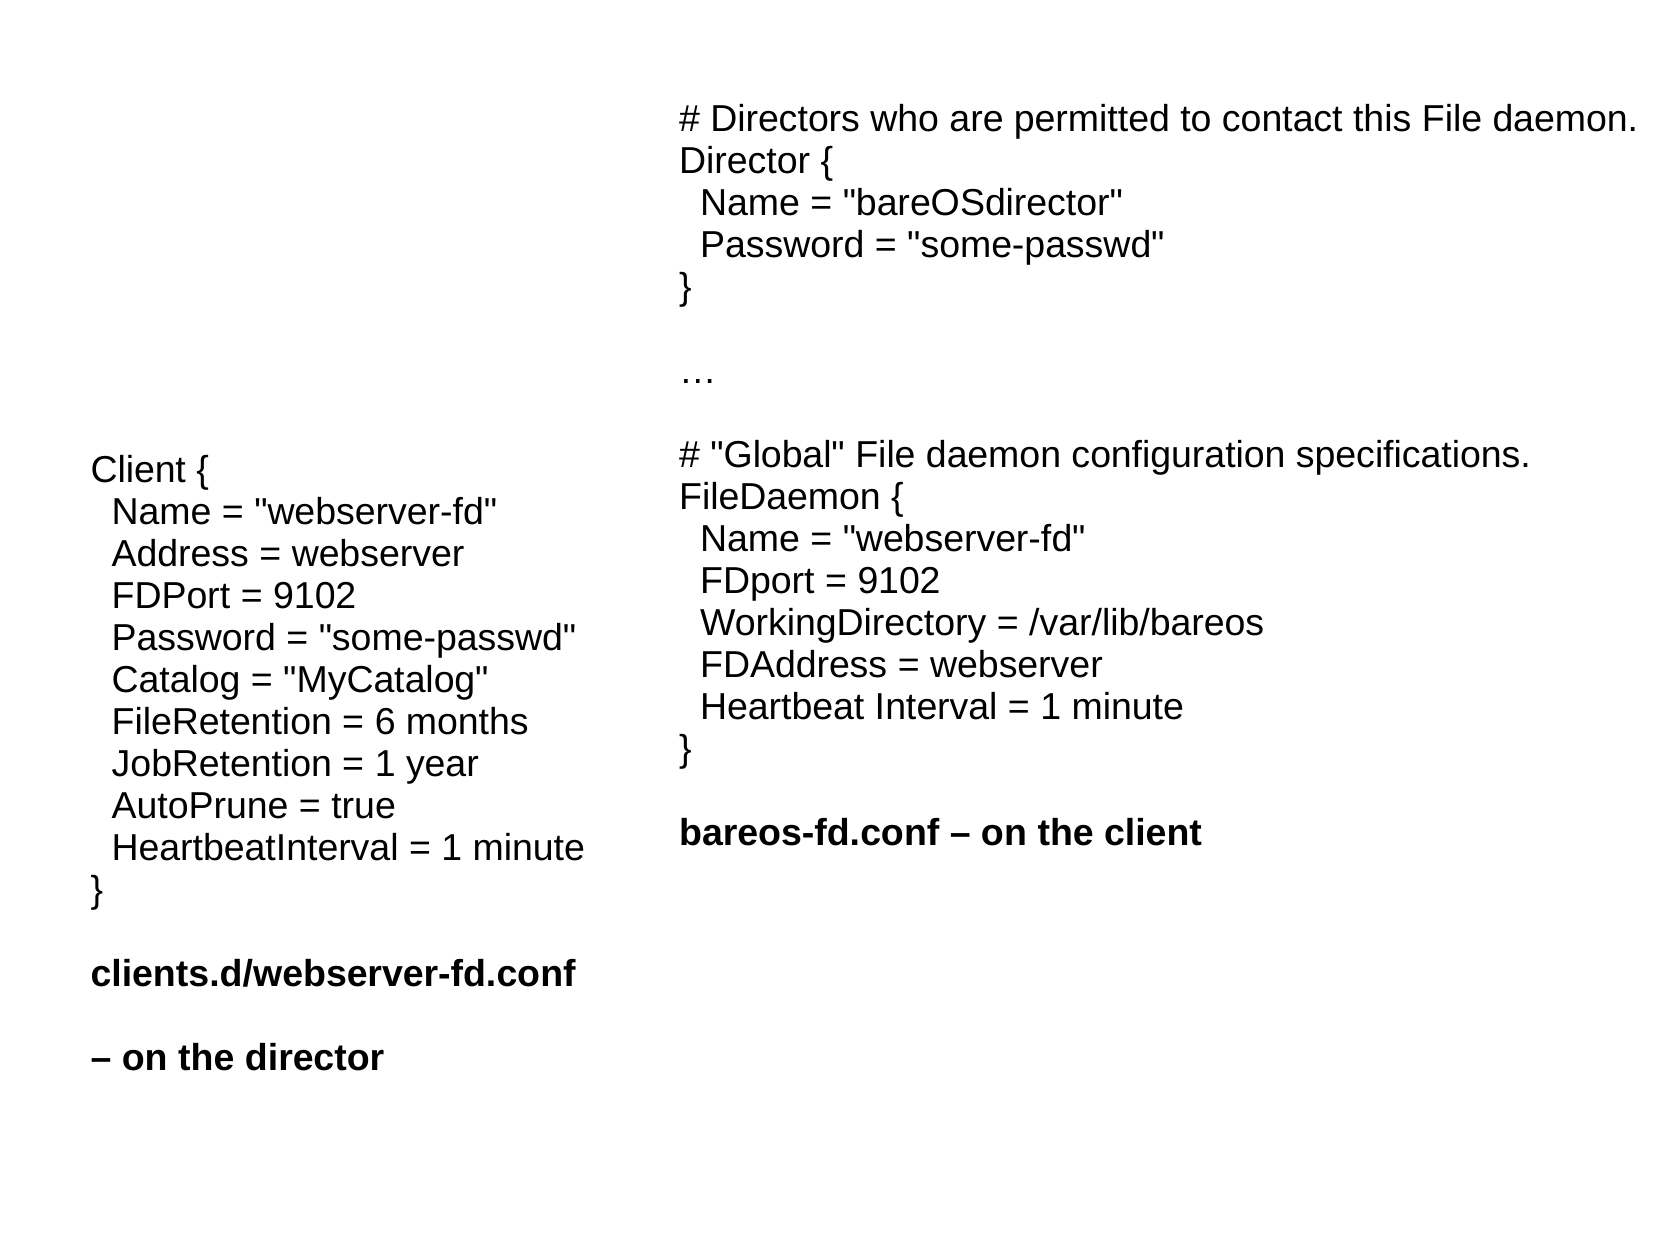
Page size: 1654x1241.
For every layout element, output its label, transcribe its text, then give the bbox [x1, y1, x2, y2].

text_box Client { Name = "webserver-fd" Address = webserver FDPort = 9102 Password = "some-passwd" Catalog = "MyCatalog" FileRetention = 6 months JobRetention = 1 year AutoPrune = true HeartbeatInterval = 1 minute } clients.d/webserver-fd.conf – on the director [75, 441, 601, 1086]
text_box # Directors who are permitted to contact this File daemon. Director { Name = "bareOSdirector" Password = "some-passwd" } … # "Global" File daemon configuration specifications. FileDaemon { Name = "webserver-fd" FDport = 9102 WorkingDirectory = /var/lib/bareos FDAddress = webserver Heartbeat Interval = 1 minute } bareos-fd.conf – on the client [664, 90, 1654, 861]
